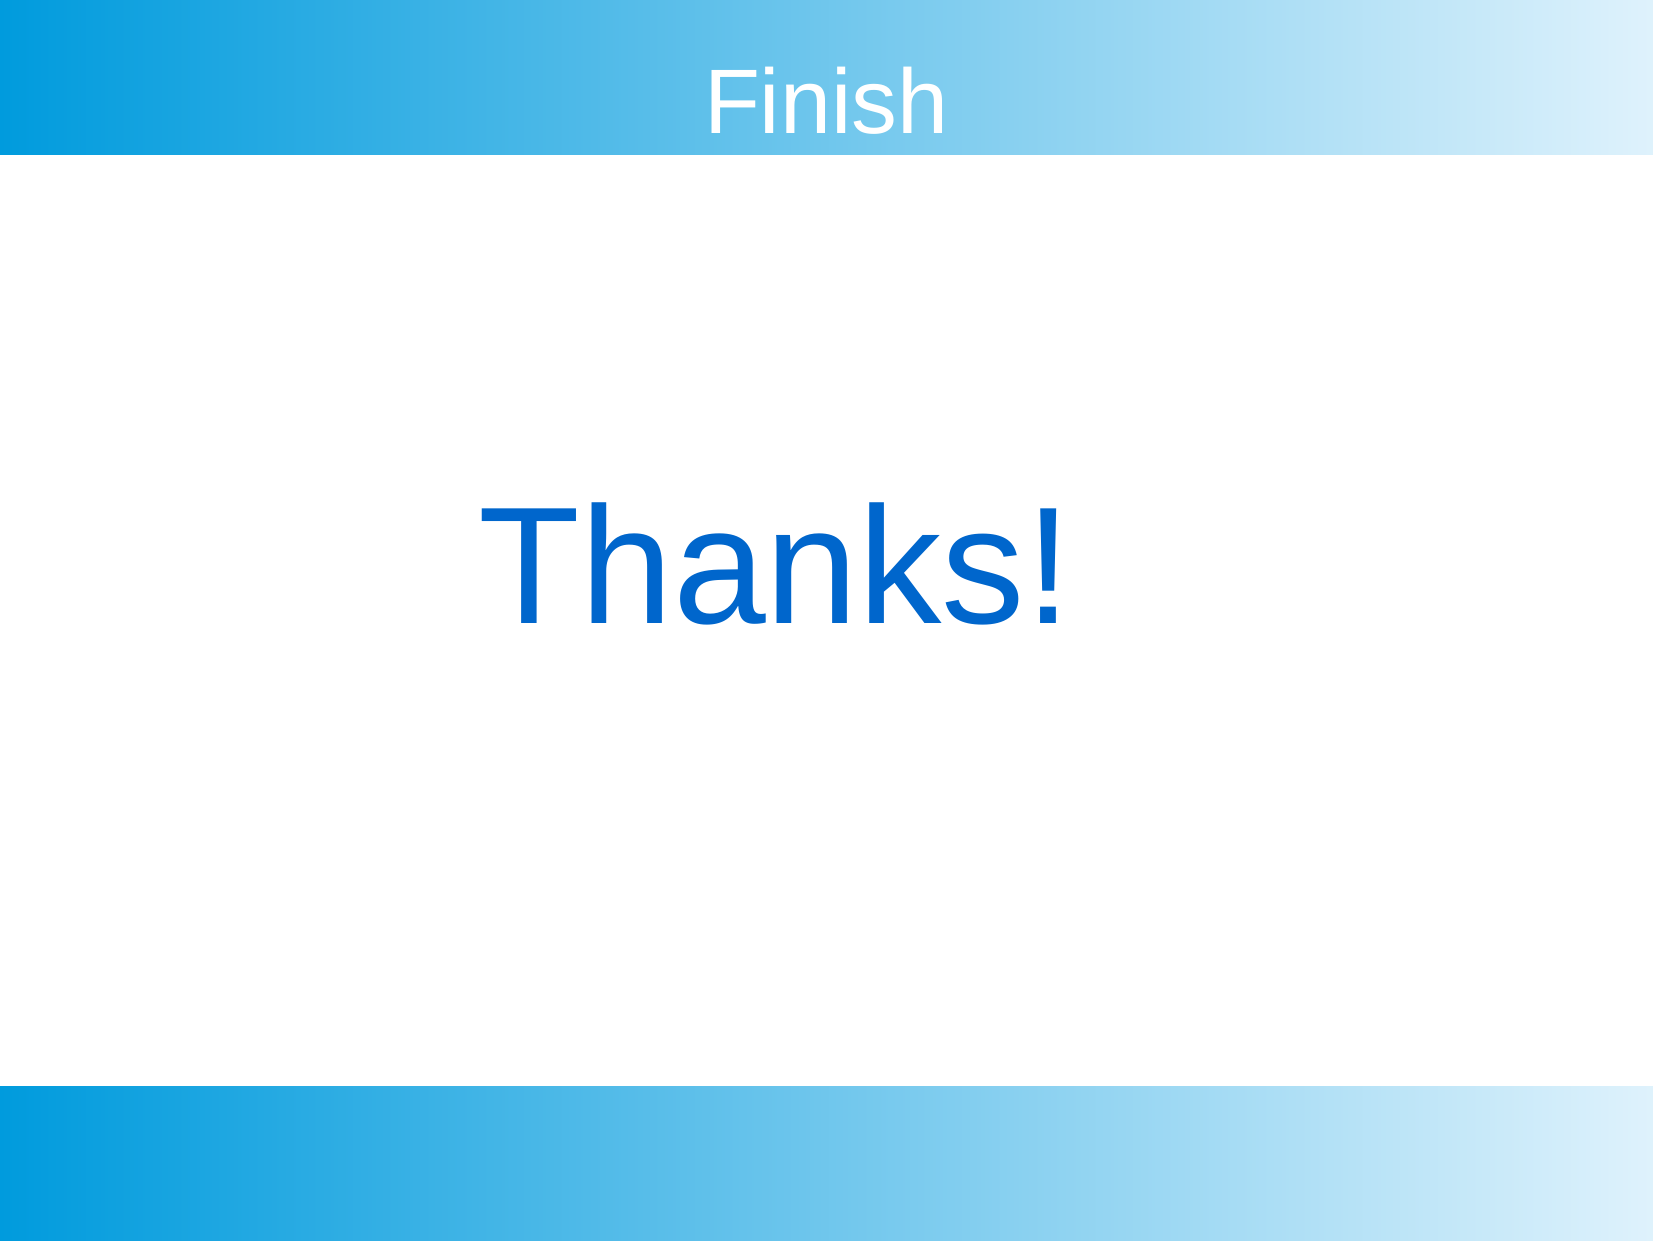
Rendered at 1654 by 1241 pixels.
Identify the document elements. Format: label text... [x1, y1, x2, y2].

title Finish [82, 49, 1571, 155]
list Thanks! [401, 472, 1654, 1192]
